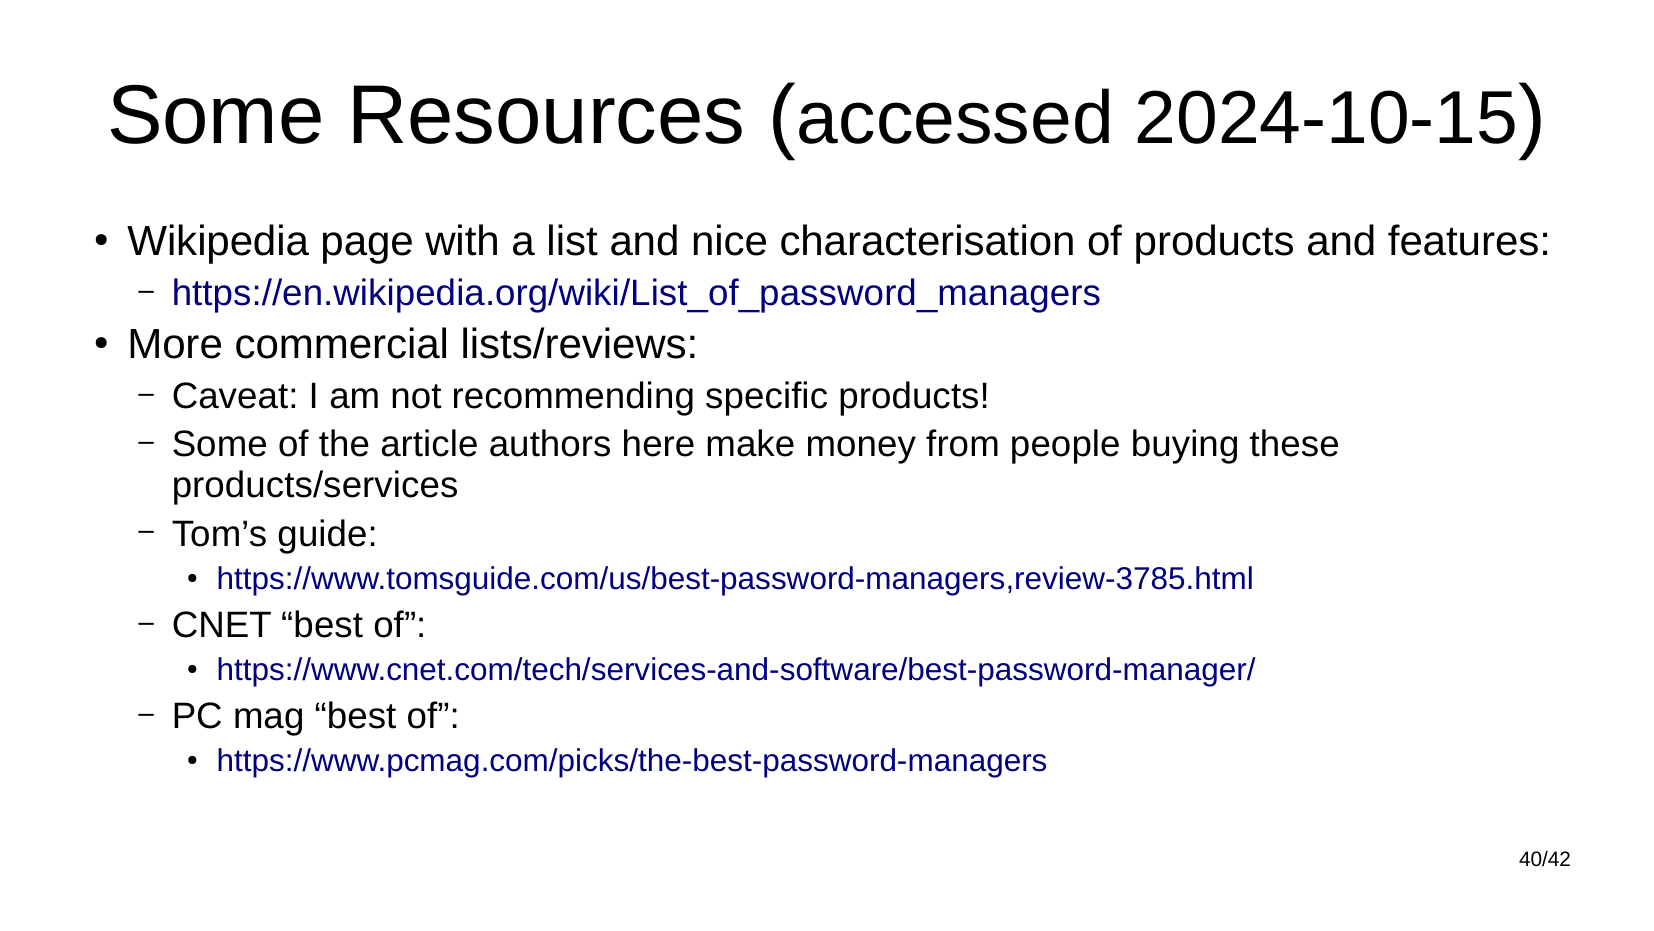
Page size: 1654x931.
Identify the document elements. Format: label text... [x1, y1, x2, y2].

title Some Resources (accessed 2024-10-15) [82, 37, 1571, 193]
list Wikipedia page with a list and nice characterisation of products and features: https://en.wikipedia.org/wiki/List_of_password_managers More commercial lists/reviews: Caveat: I am not recommending specific products! Some of the article authors here make money from people buying these products/services Tom’s guide: https://www.tomsguide.com/us/best-password-managers,review-3785.html CNET “best of”: https://www.cnet.com/tech/services-and-software/best-password-manager/ PC mag “best of”: https://www.pcmag.com/picks/the-best-password-managers [82, 217, 1571, 827]
